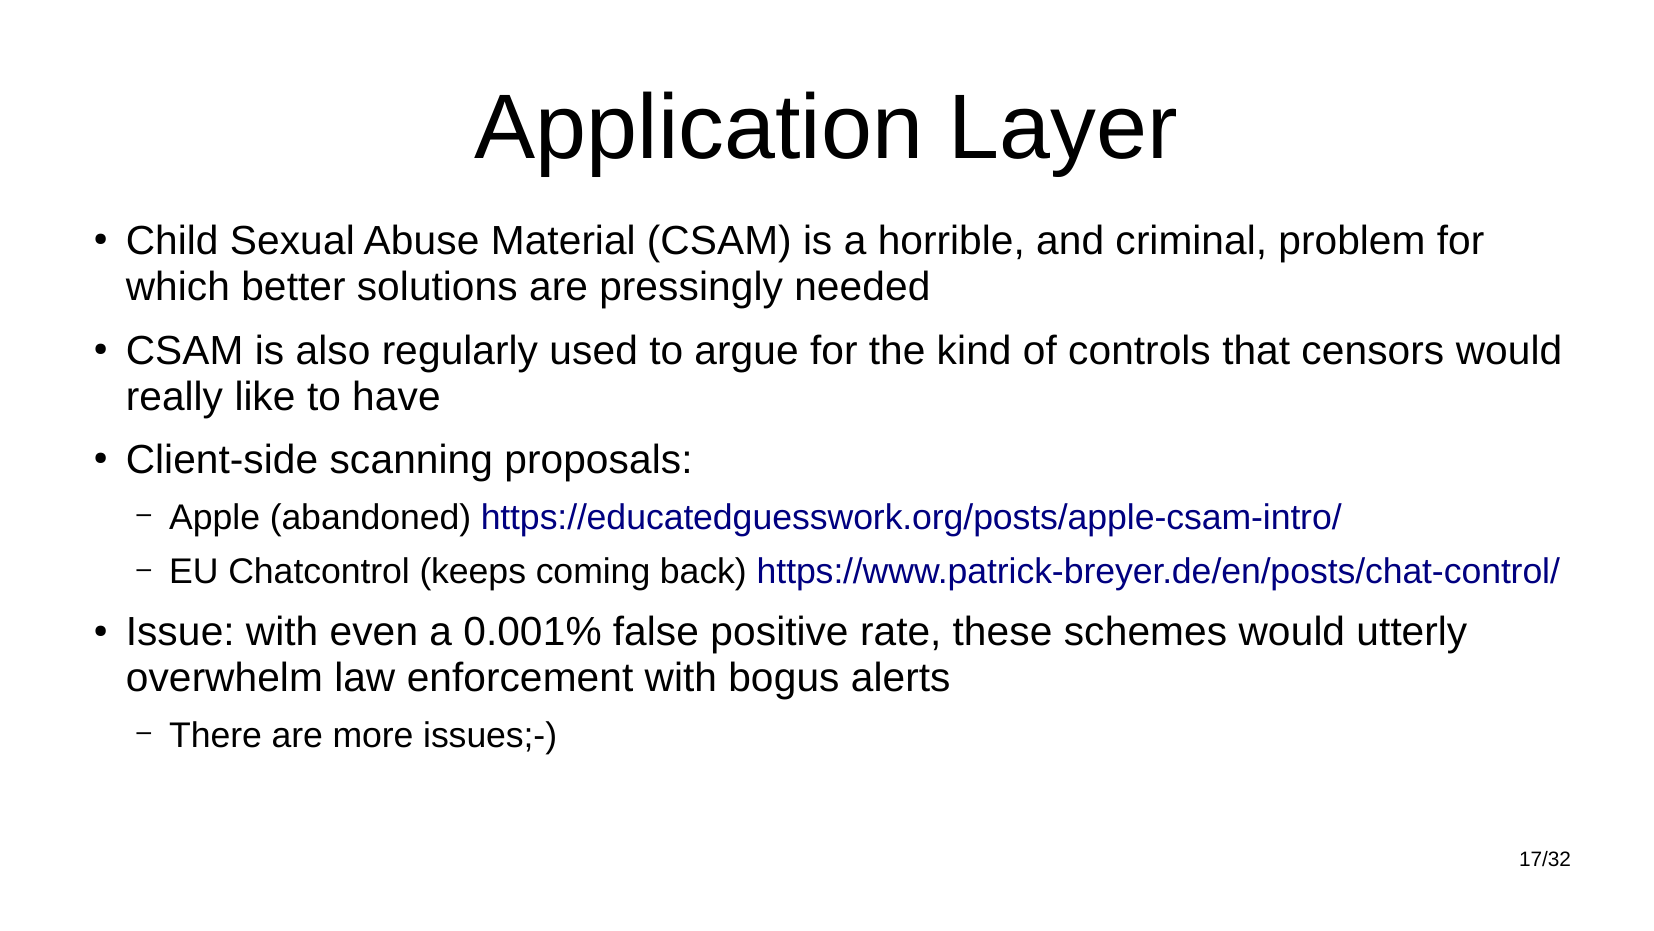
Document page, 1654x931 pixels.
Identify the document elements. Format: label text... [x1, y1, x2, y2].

title Application Layer [82, 48, 1571, 205]
list Child Sexual Abuse Material (CSAM) is a horrible, and criminal, problem for which better solutions are pressingly needed CSAM is also regularly used to argue for the kind of controls that censors would really like to have Client-side scanning proposals: Apple (abandoned) https://educatedguesswork.org/posts/apple-csam-intro/ EU Chatcontrol (keeps coming back) https://www.patrick-breyer.de/en/posts/chat-control/ Issue: with even a 0.001% false positive rate, these schemes would utterly overwhelm law enforcement with bogus alerts There are more issues;-) [82, 217, 1571, 758]
